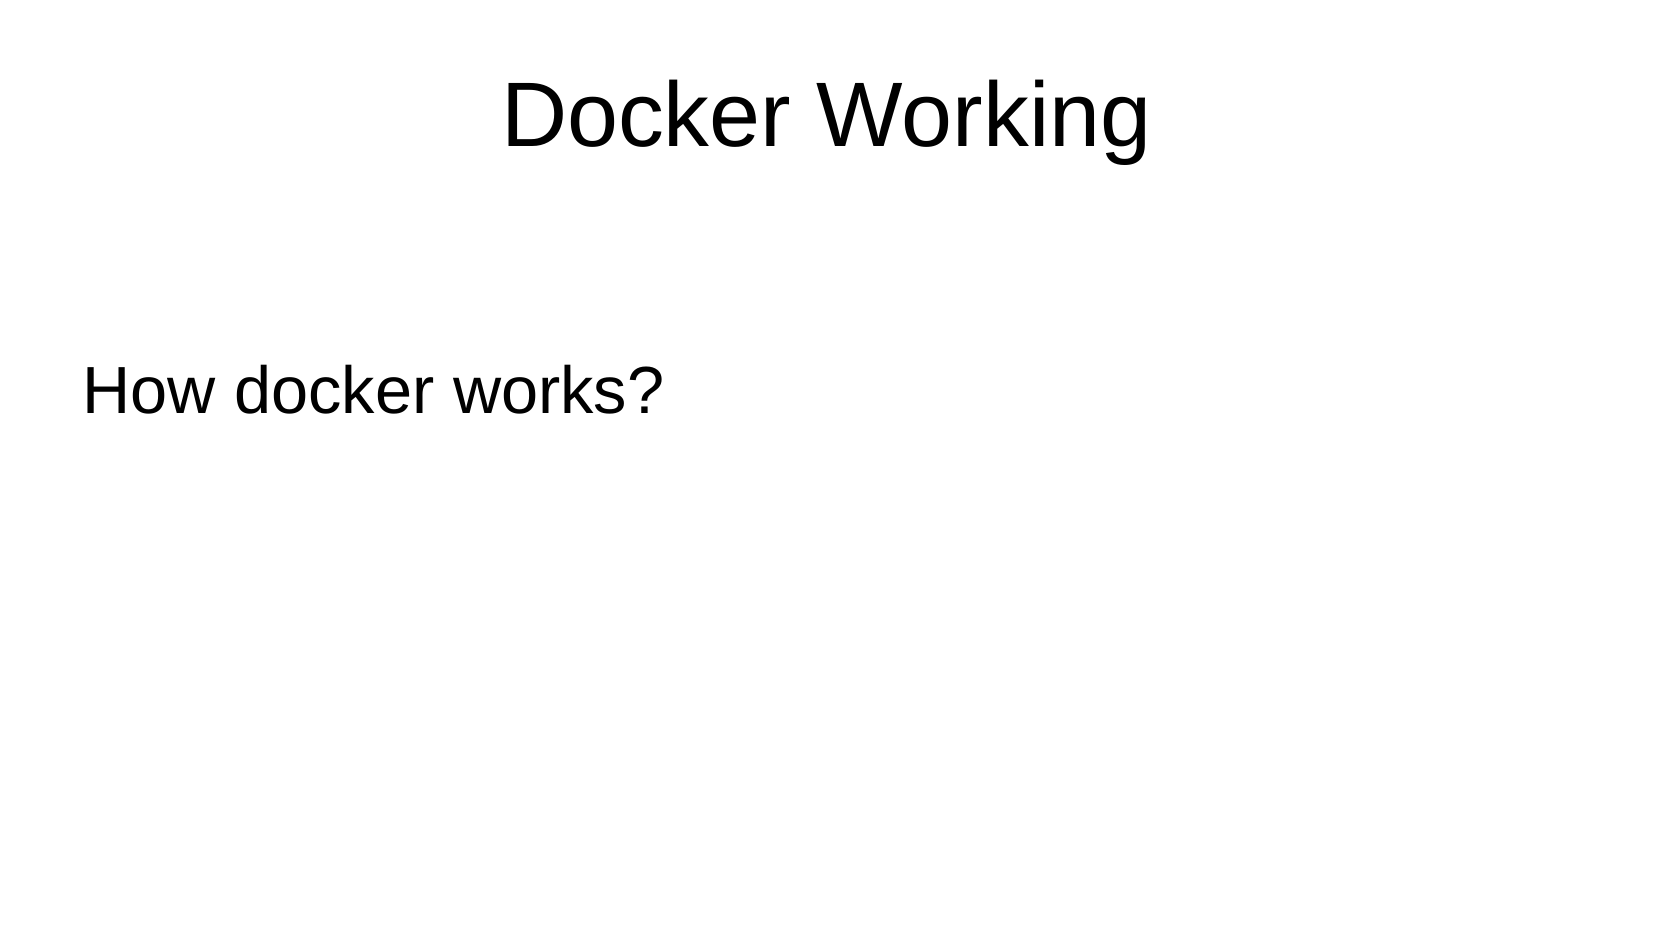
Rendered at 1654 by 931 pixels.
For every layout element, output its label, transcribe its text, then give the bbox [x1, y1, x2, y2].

title Docker Working [82, 37, 1571, 193]
text_box How docker works? [82, 195, 1571, 586]
